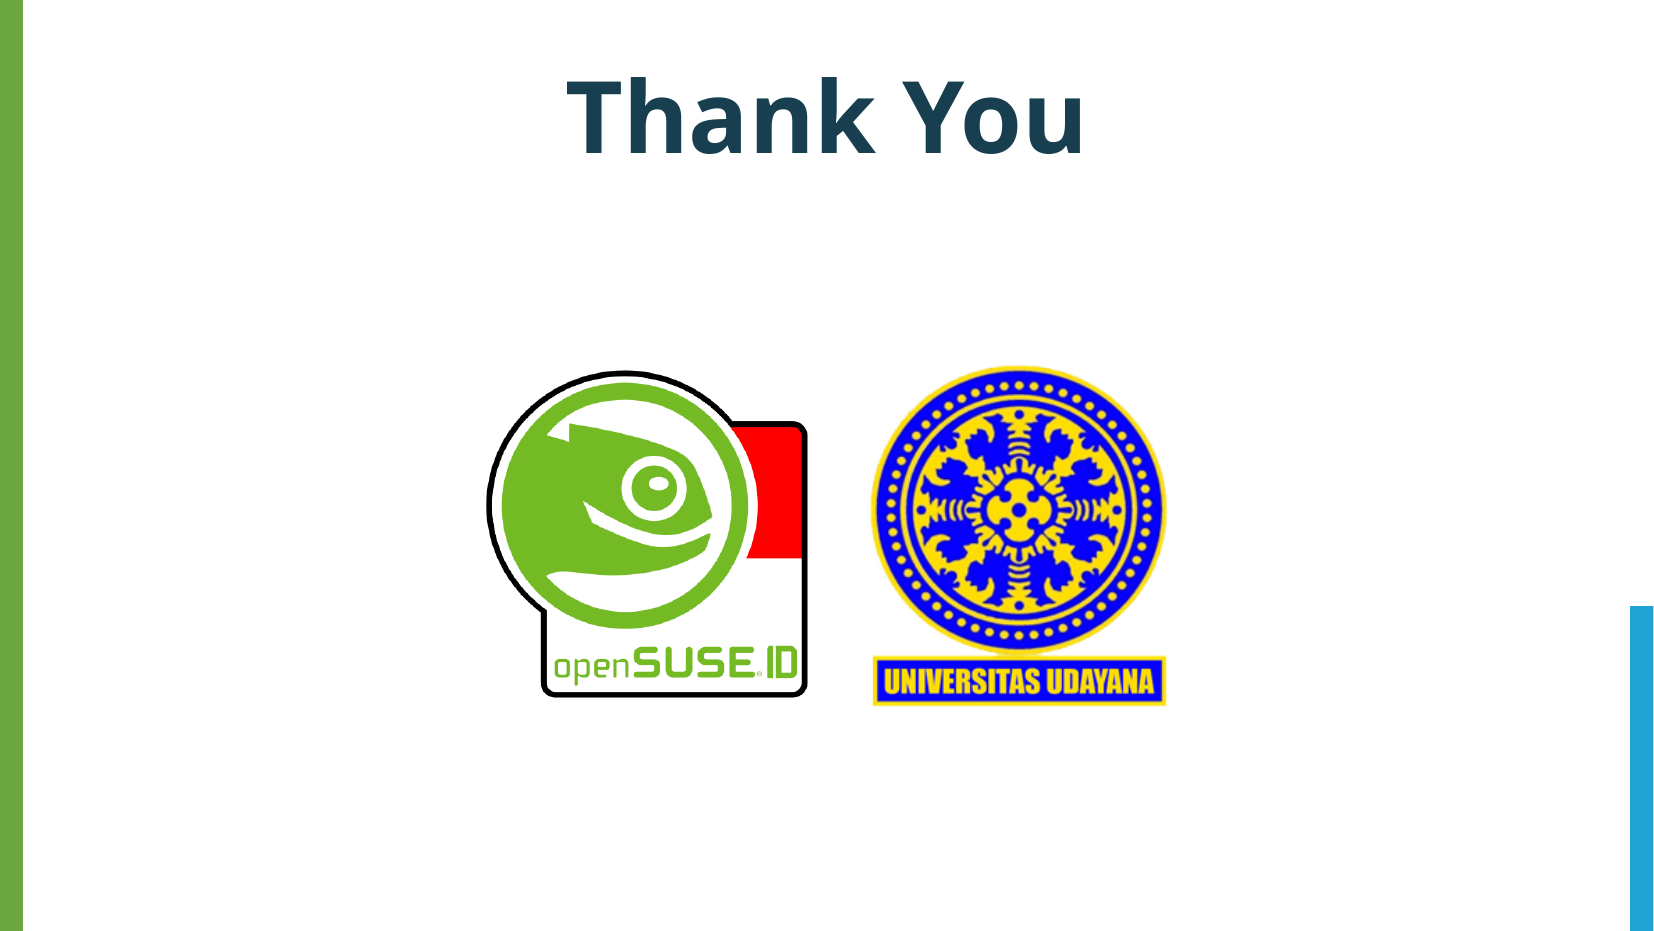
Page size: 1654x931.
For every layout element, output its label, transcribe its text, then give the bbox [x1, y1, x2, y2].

picture [470, 355, 824, 709]
picture [859, 354, 1179, 715]
title Thank You [82, 37, 1571, 193]
